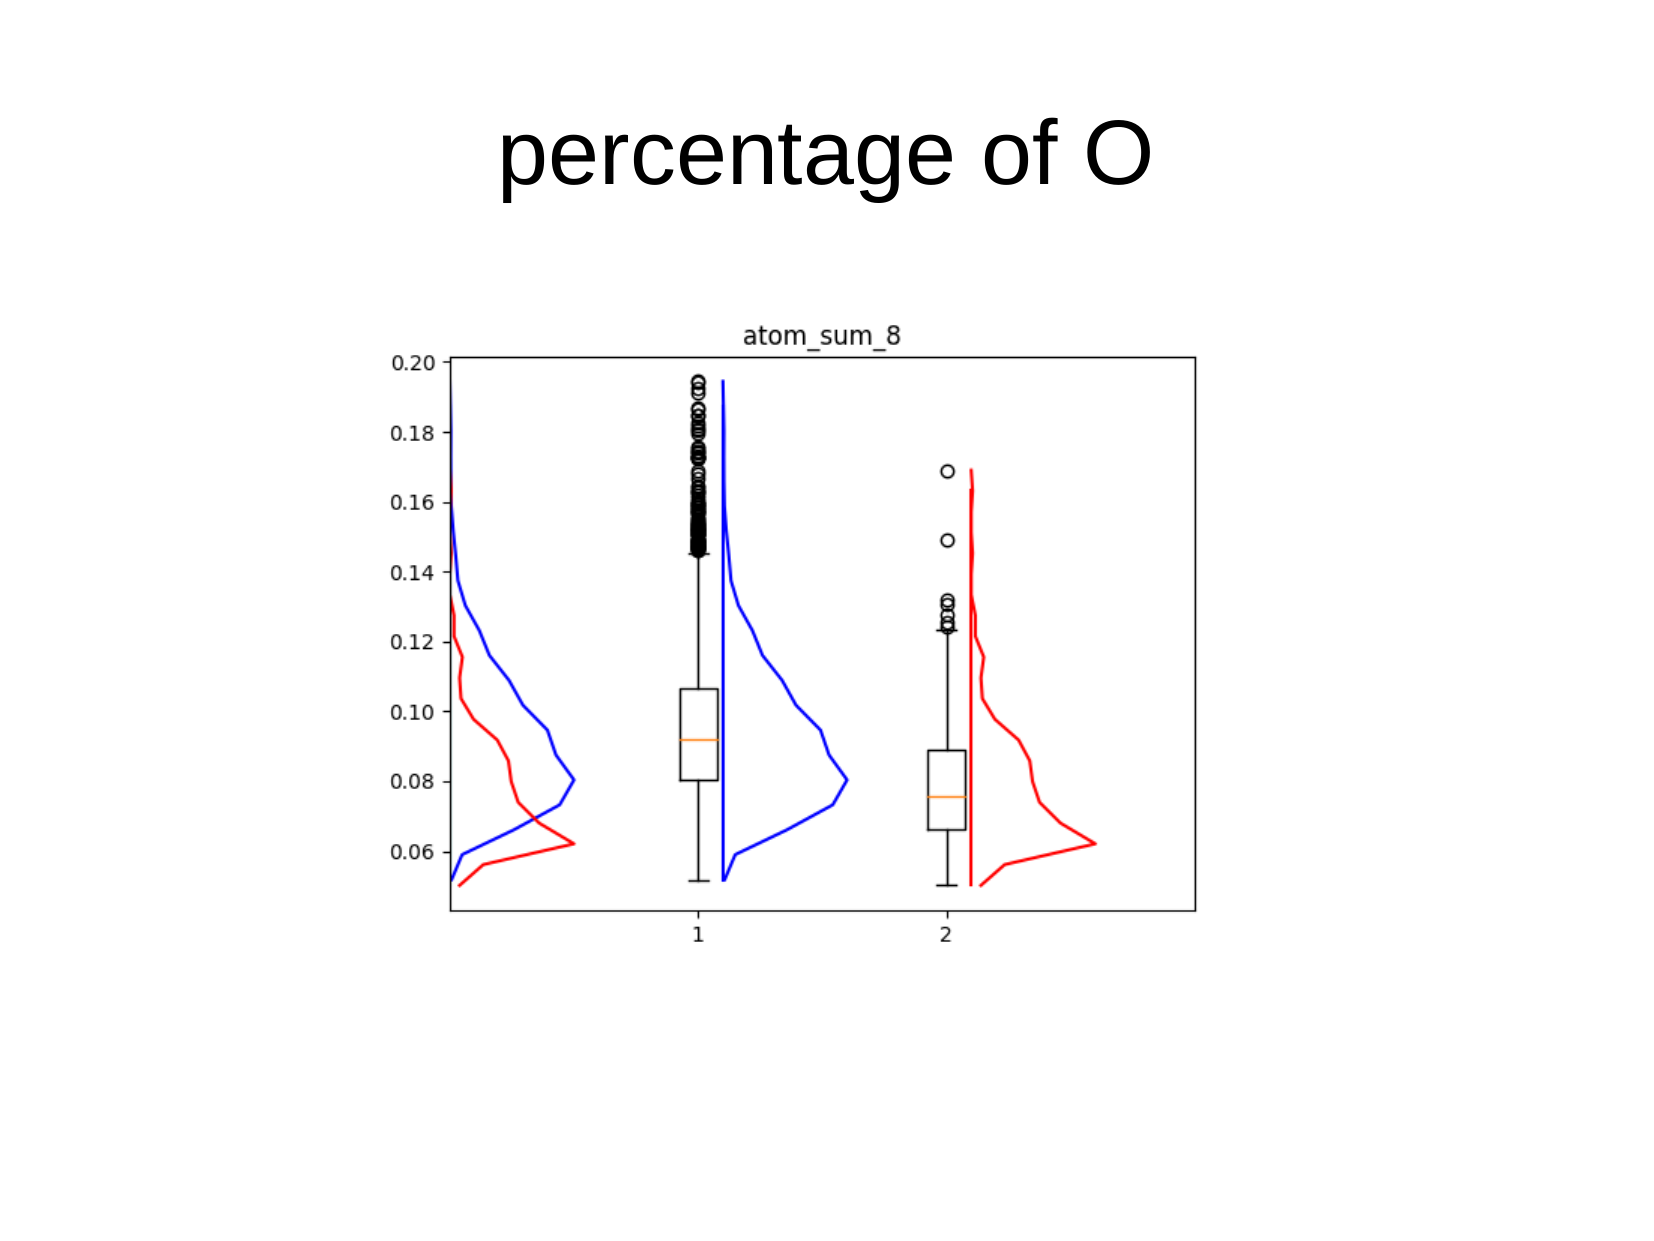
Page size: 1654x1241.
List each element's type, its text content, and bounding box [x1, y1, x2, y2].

picture [330, 270, 1291, 991]
title percentage of O [82, 49, 1571, 257]
